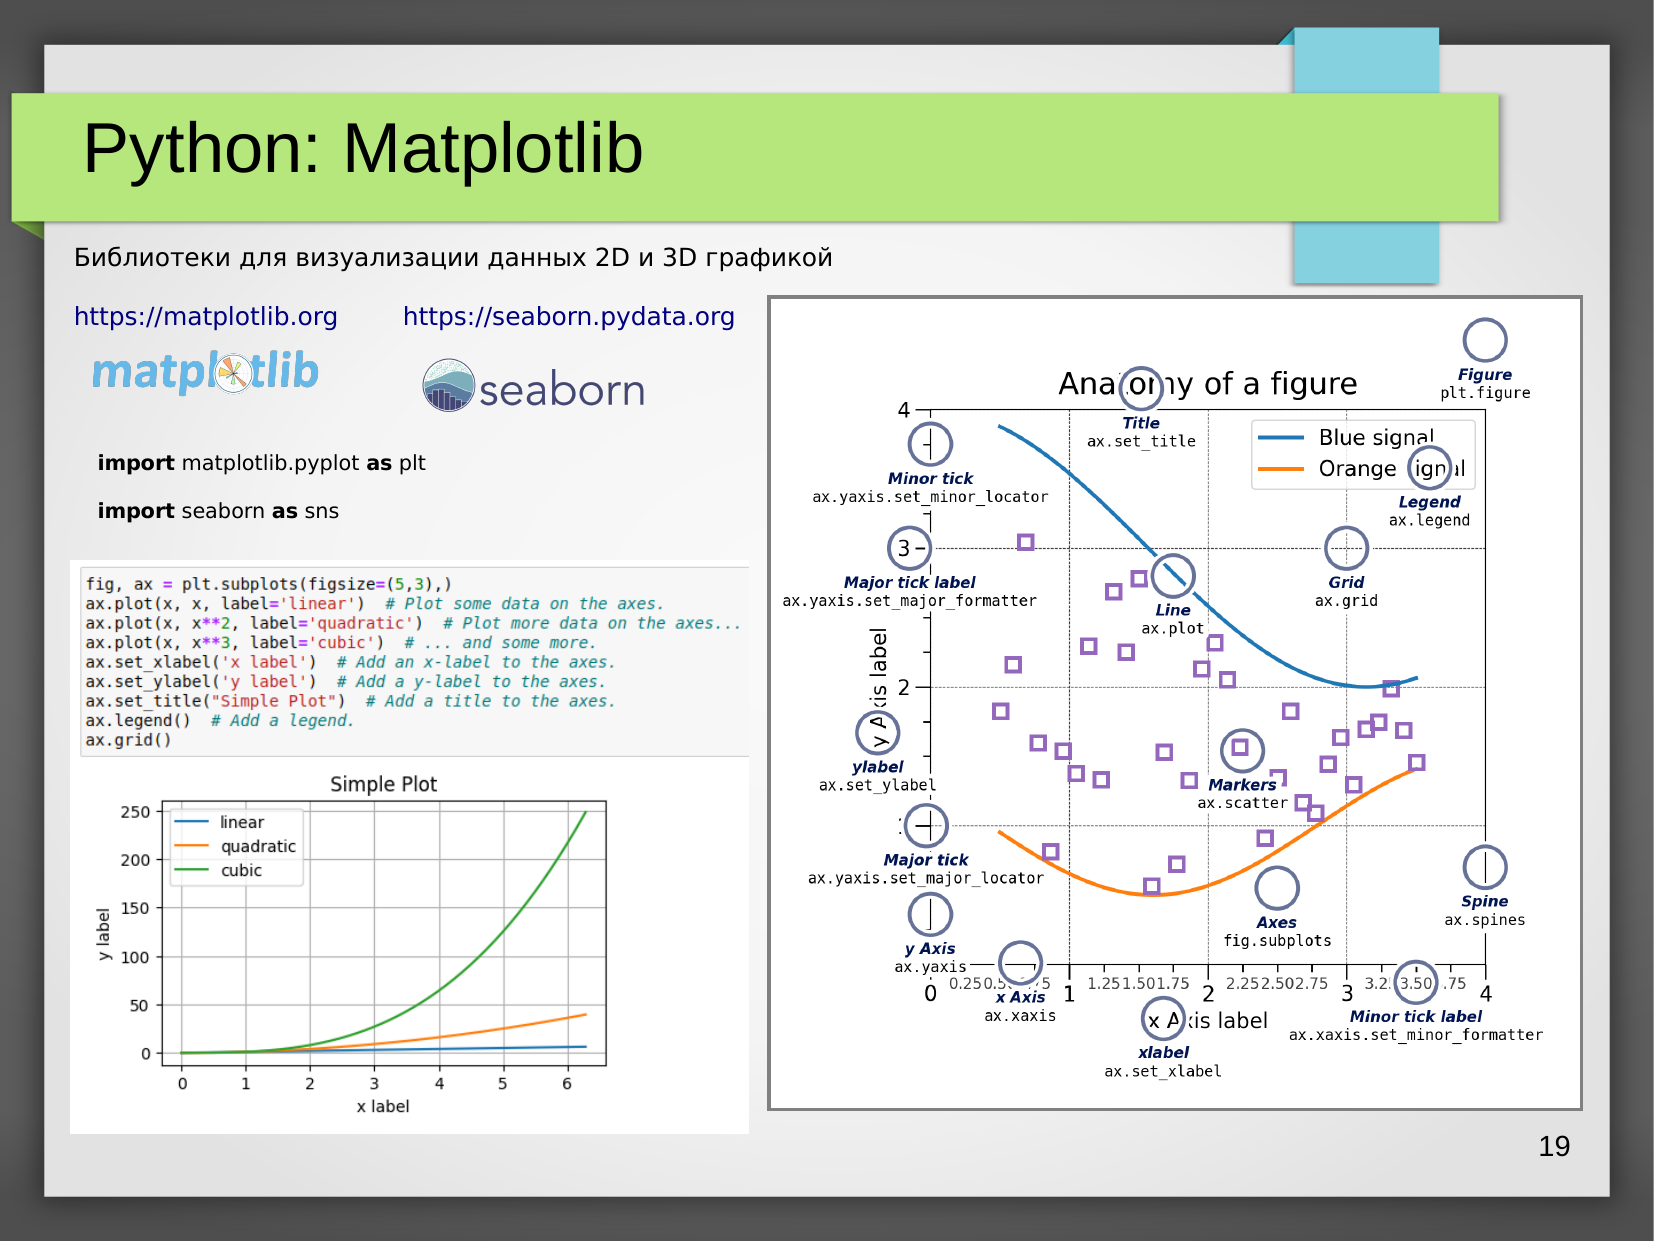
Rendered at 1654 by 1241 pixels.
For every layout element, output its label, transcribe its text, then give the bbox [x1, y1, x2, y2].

text_box Библиотеки для визуализации данных 2D и 3D графикой https://matplotlib.org https://seaborn.pydata.org [59, 236, 1158, 398]
text_box import matplotlib.pyplot as plt import seaborn as sns [82, 443, 461, 532]
picture [0, 0, 1654, 1241]
title Python: Matplotlib [82, 106, 1264, 190]
